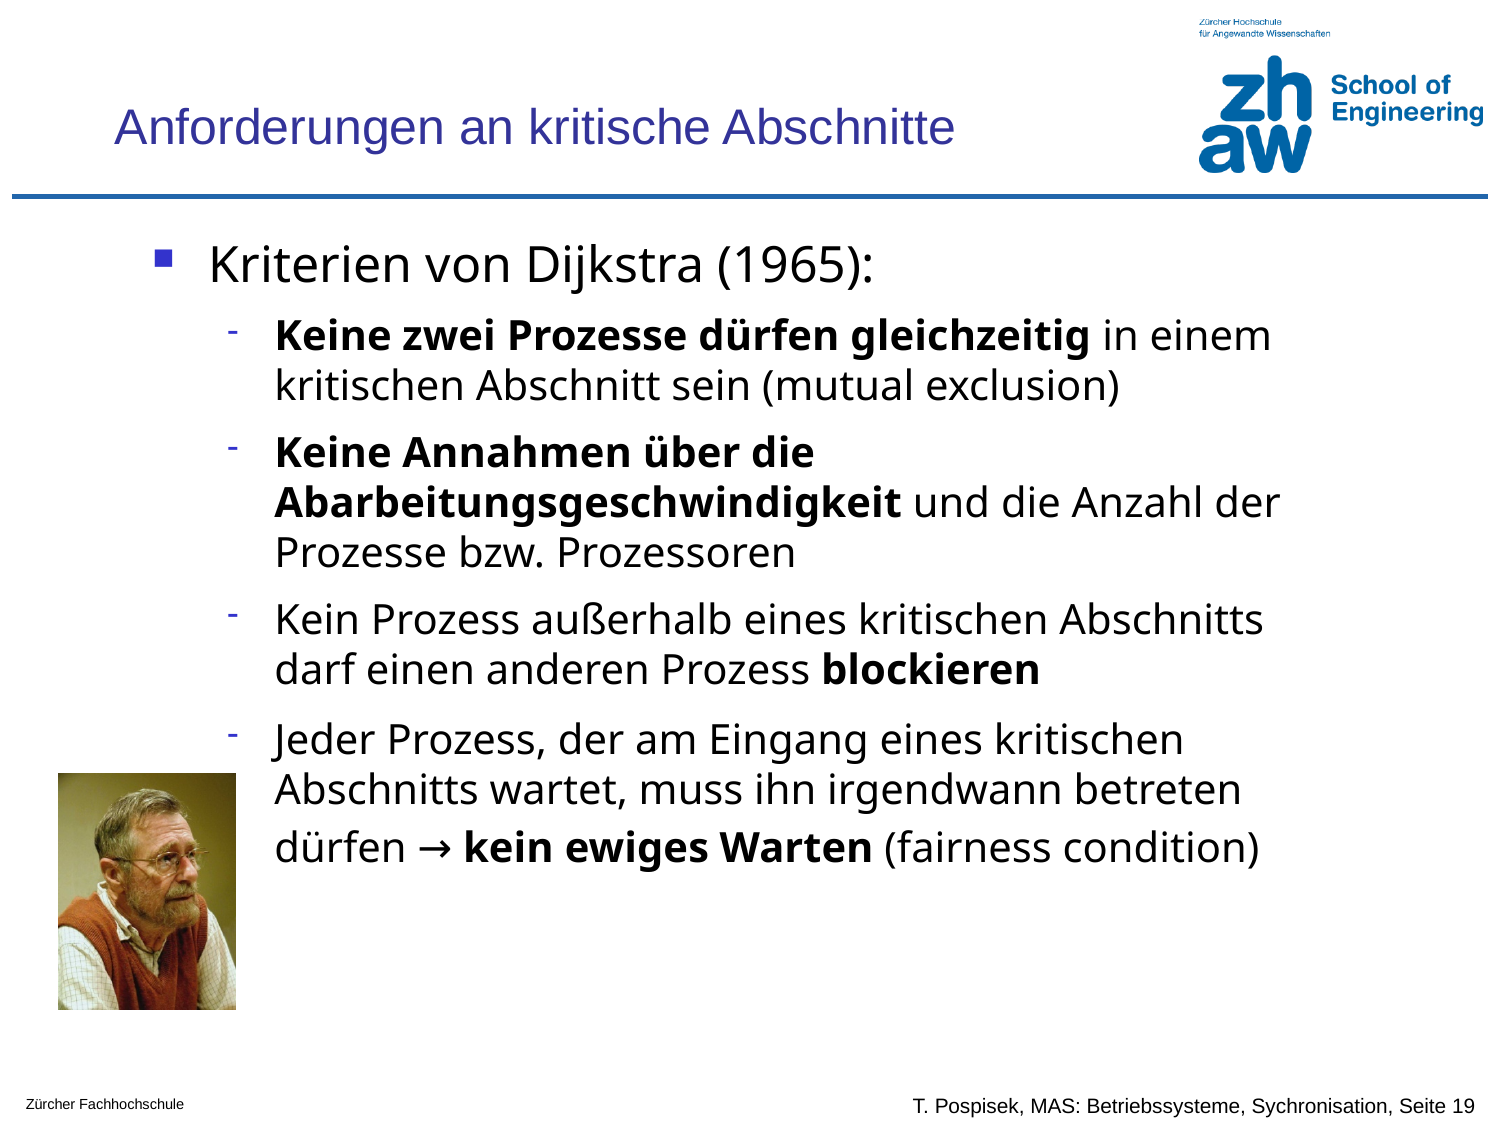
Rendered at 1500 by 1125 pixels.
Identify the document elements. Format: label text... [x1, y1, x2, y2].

title Anforderungen an kritische Abschnitte [99, 50, 1379, 163]
picture [1199, 19, 1483, 173]
picture [58, 773, 236, 1010]
list Kriterien von Dijkstra (1965): Keine zwei Prozesse dürfen gleichzeitig in einem kritischen Abschnitt sein (mutual exclusion) Keine Annahmen über die Abarbeitungsgeschwindigkeit und die Anzahl der Prozesse bzw. Prozessoren Kein Prozess außerhalb eines kritischen Abschnitts darf einen anderen Prozess blockieren Jeder Prozess, der am Eingang eines kritischen Abschnitts wartet, muss ihn irgendwann betreten dürfen → kein ewiges Warten (fairness condition) [137, 224, 1363, 975]
